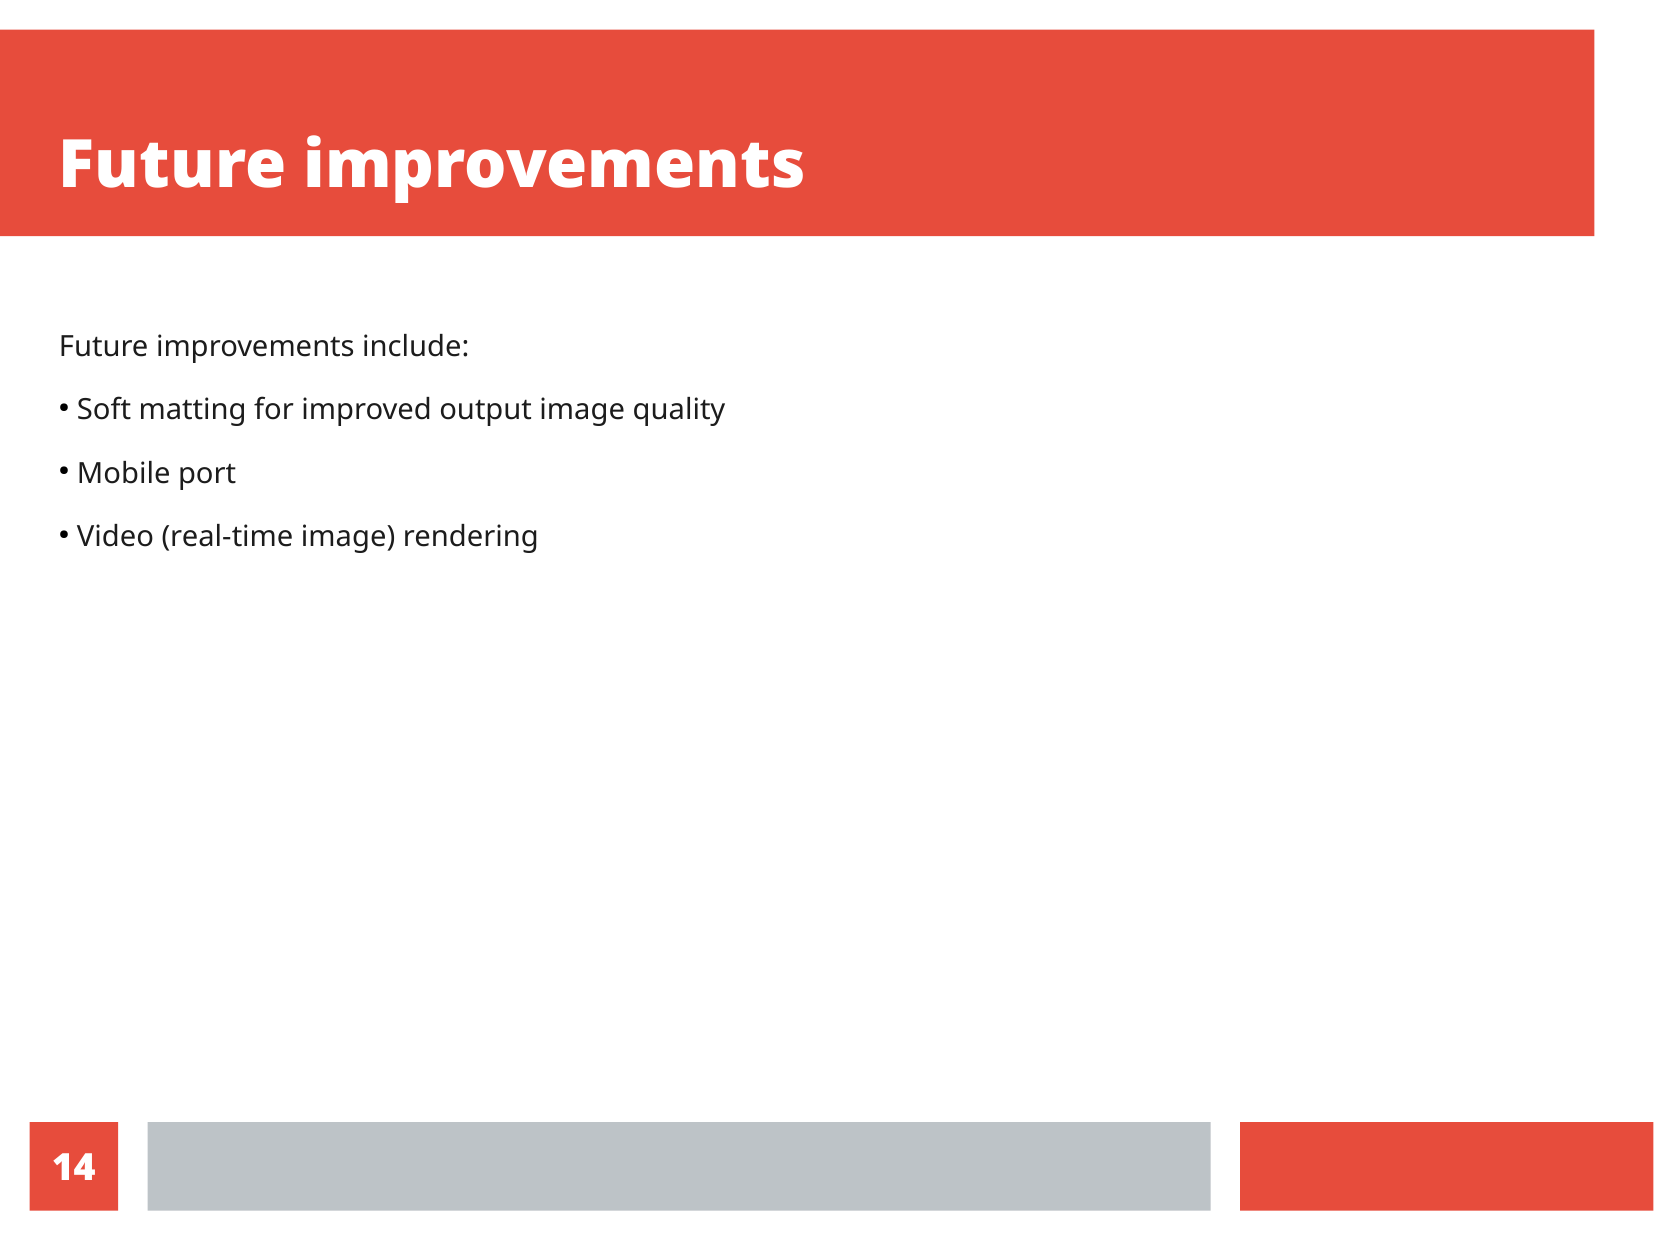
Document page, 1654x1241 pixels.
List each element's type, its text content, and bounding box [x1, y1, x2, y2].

title Future improvements [59, 59, 1595, 207]
list Future improvements include: Soft matting for improved output image quality Mobile port Video (real-time image) rendering [59, 324, 1565, 1093]
